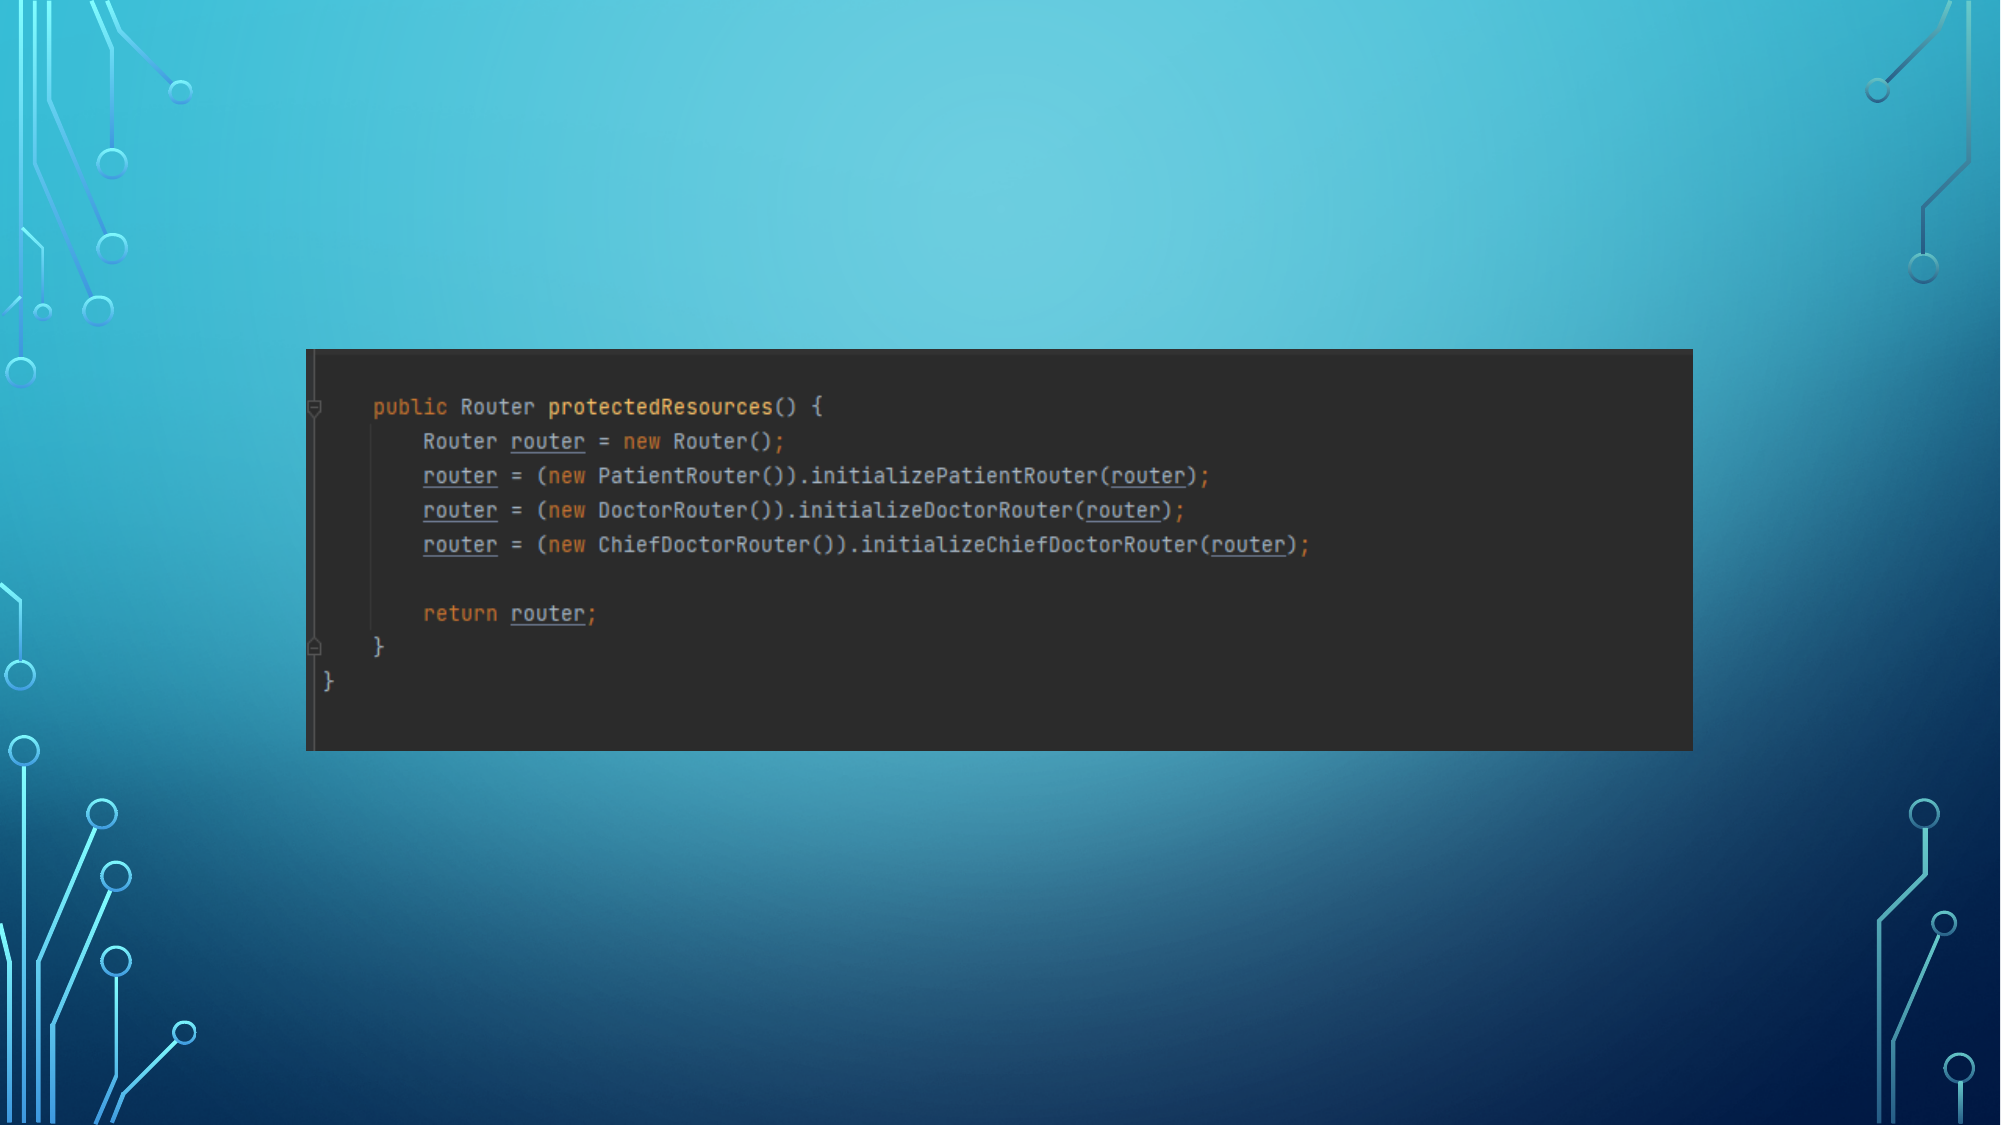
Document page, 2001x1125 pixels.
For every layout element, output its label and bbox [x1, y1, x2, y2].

picture [306, 349, 1693, 751]
